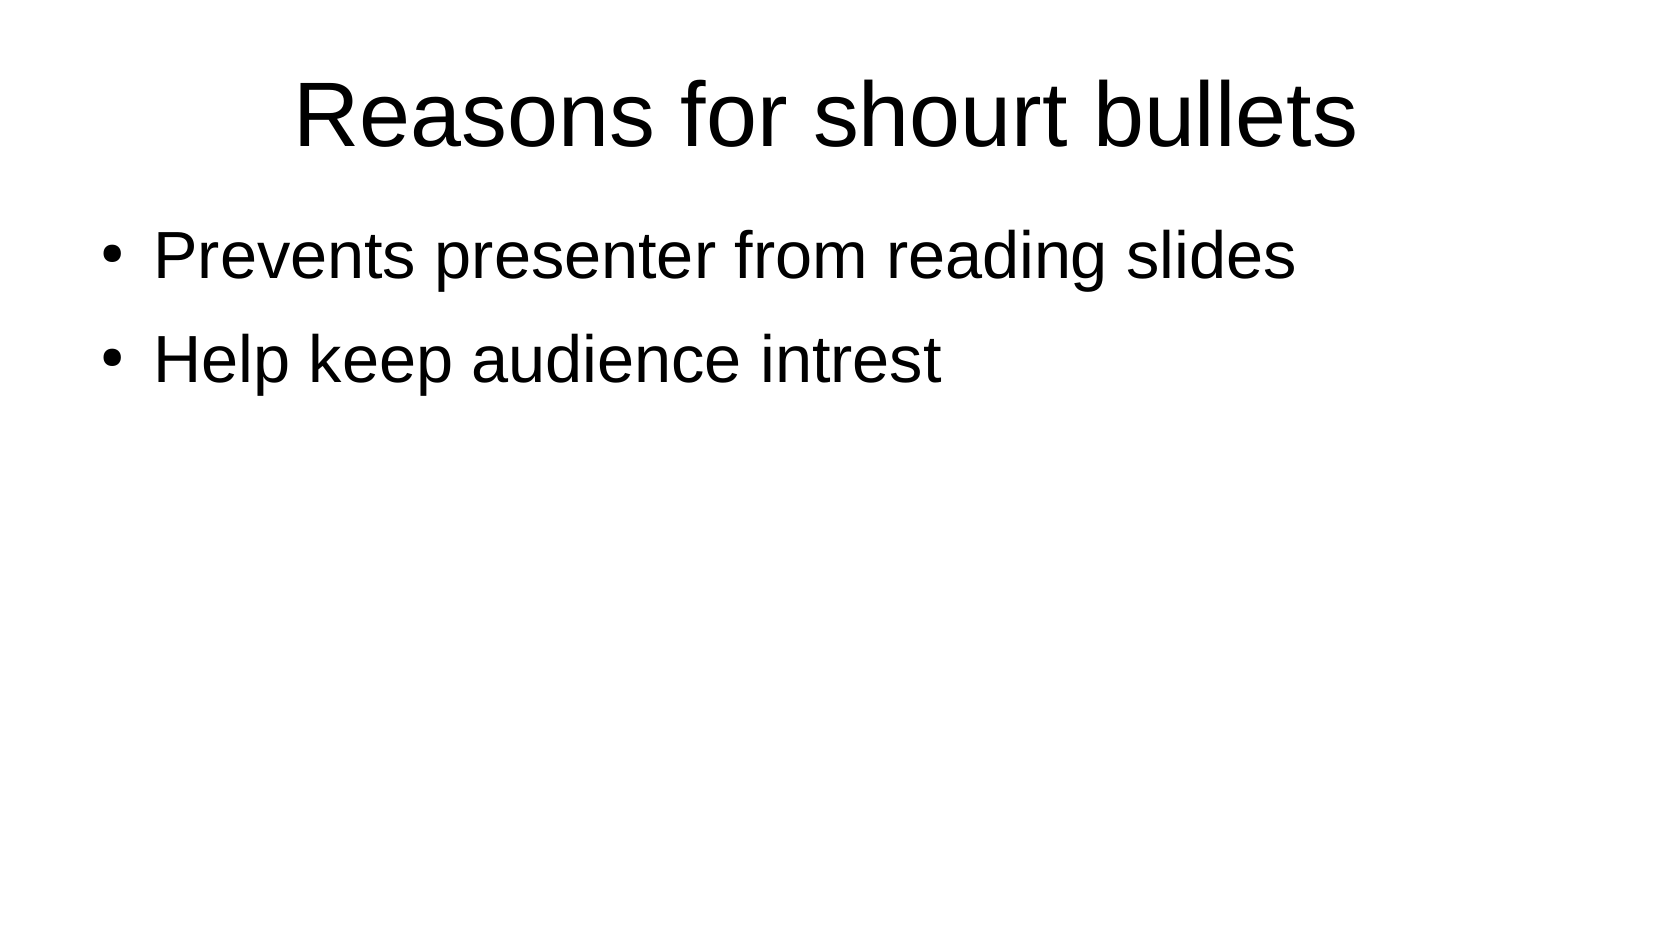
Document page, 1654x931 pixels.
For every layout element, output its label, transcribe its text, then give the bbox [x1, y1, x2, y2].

list Prevents presenter from reading slides Help keep audience intrest [82, 217, 1571, 758]
title Reasons for shourt bullets [82, 37, 1571, 193]
